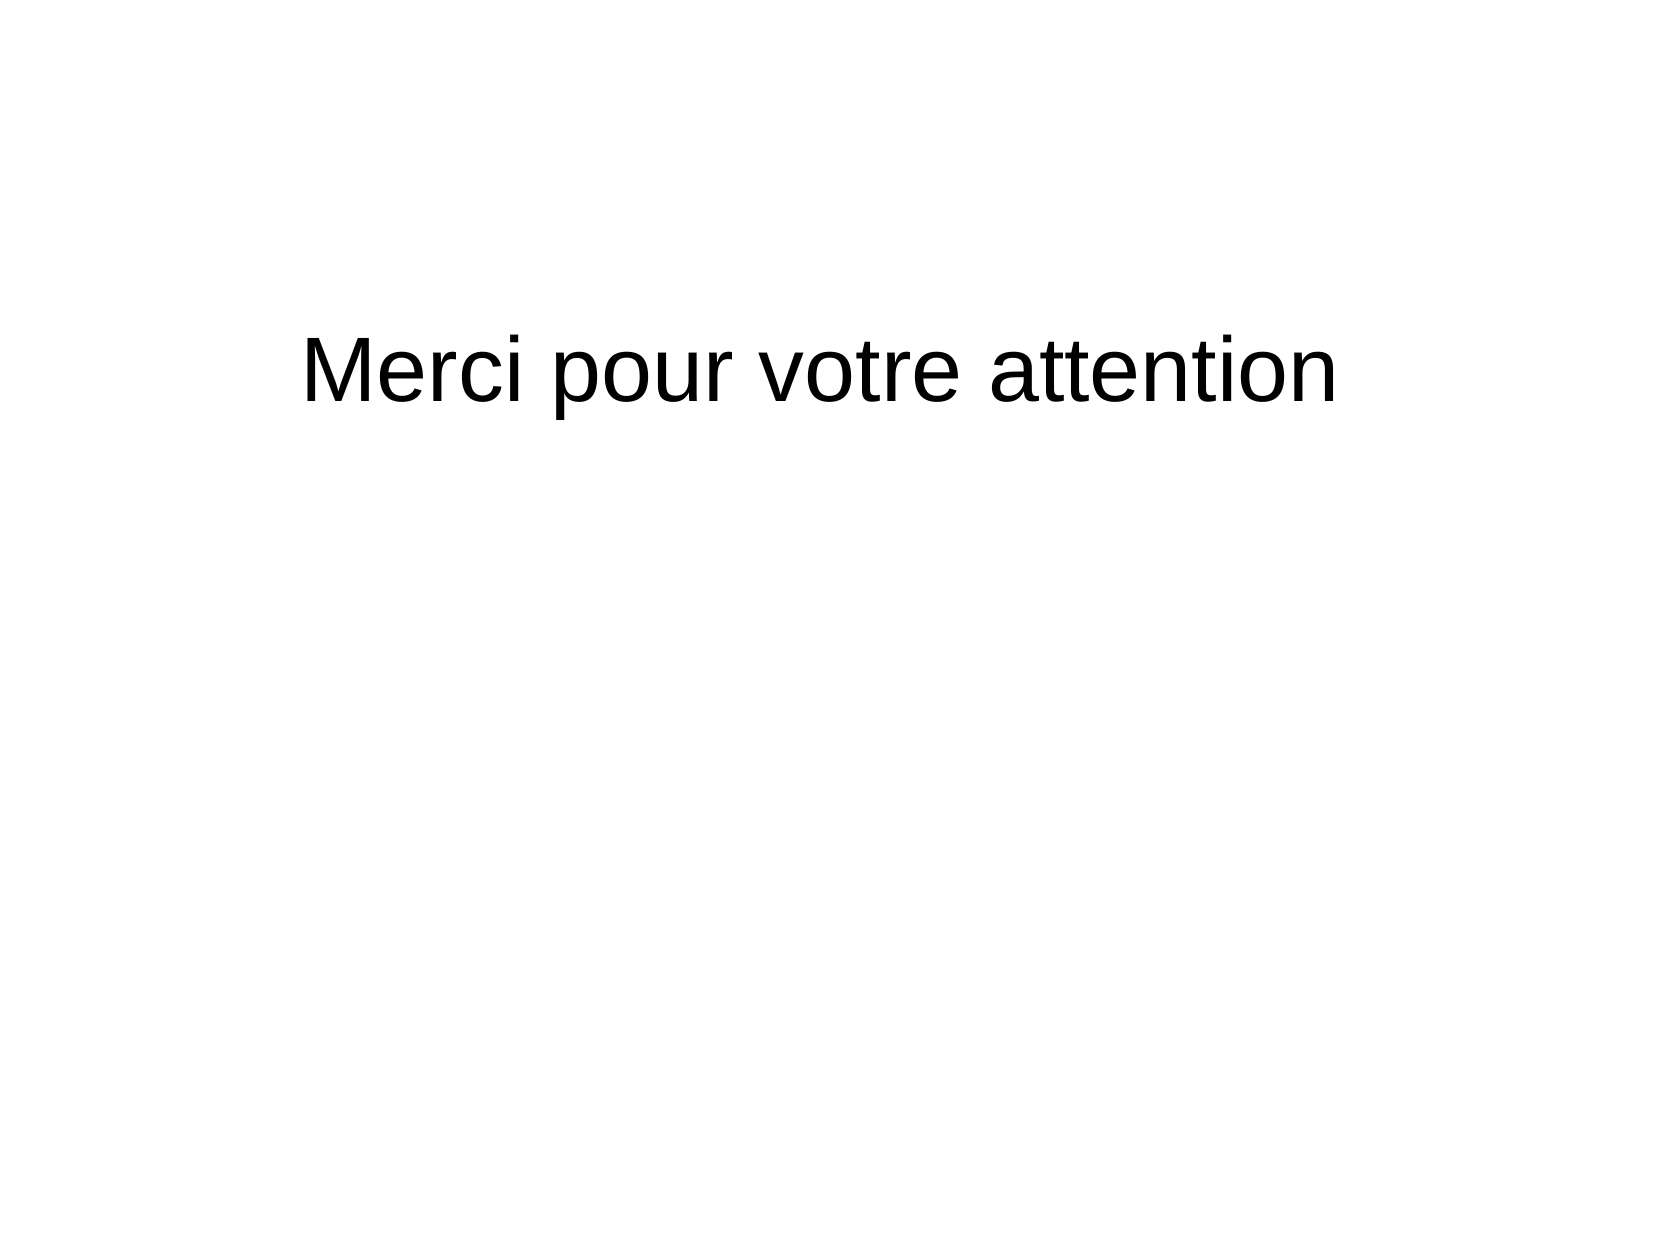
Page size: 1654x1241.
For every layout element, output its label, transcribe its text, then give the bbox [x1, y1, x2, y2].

title Merci pour votre attention [76, 265, 1565, 473]
